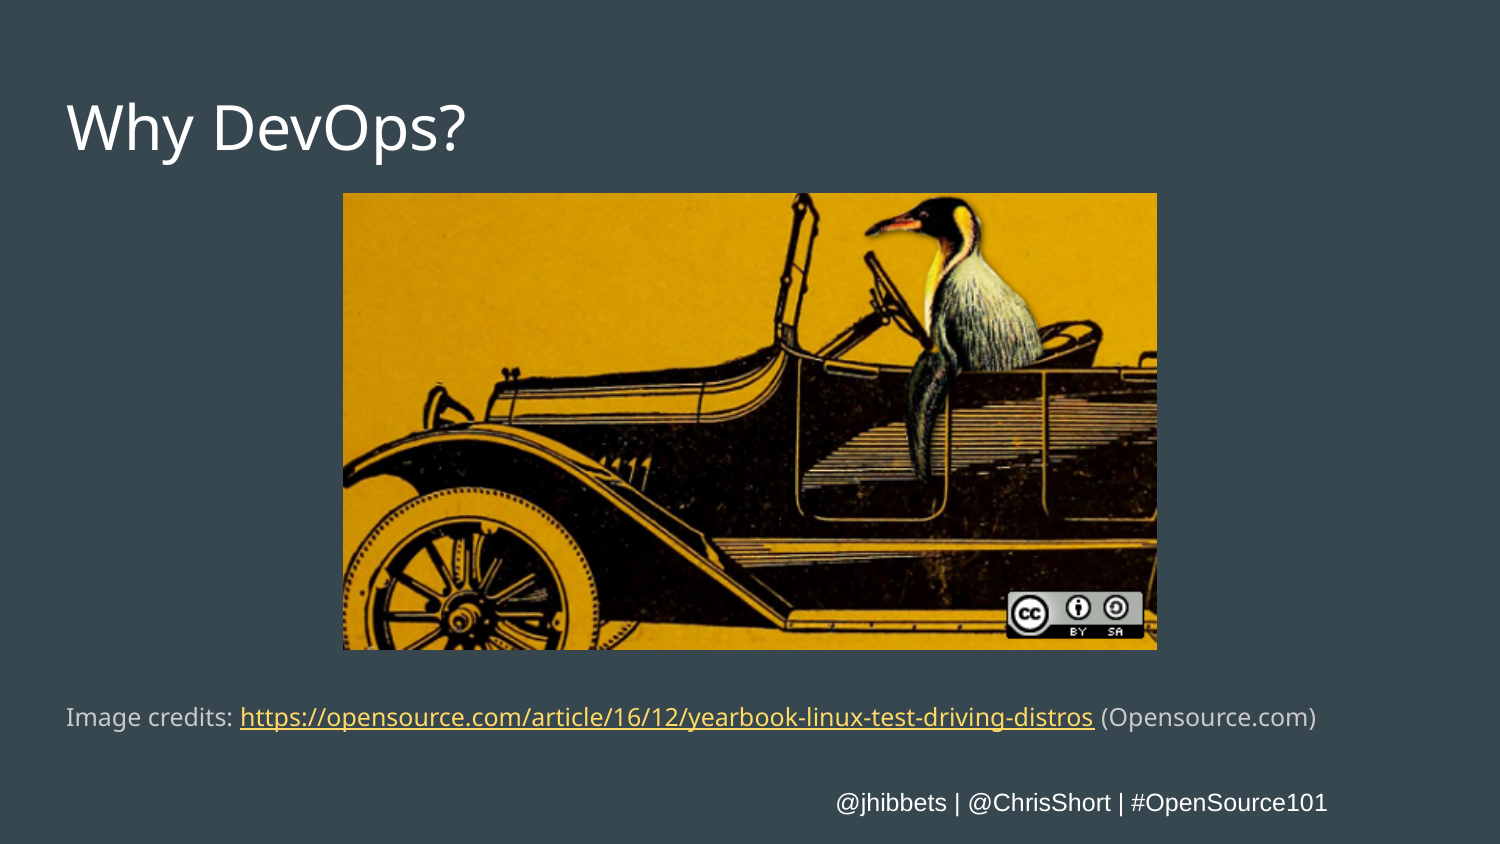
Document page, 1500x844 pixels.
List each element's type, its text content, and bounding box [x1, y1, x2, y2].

picture [343, 193, 1157, 650]
title Why DevOps? [51, 72, 1449, 167]
list Image credits: https://opensource.com/article/16/12/yearbook-linux-test-driving-distros (Opensource.com) [51, 686, 1449, 750]
